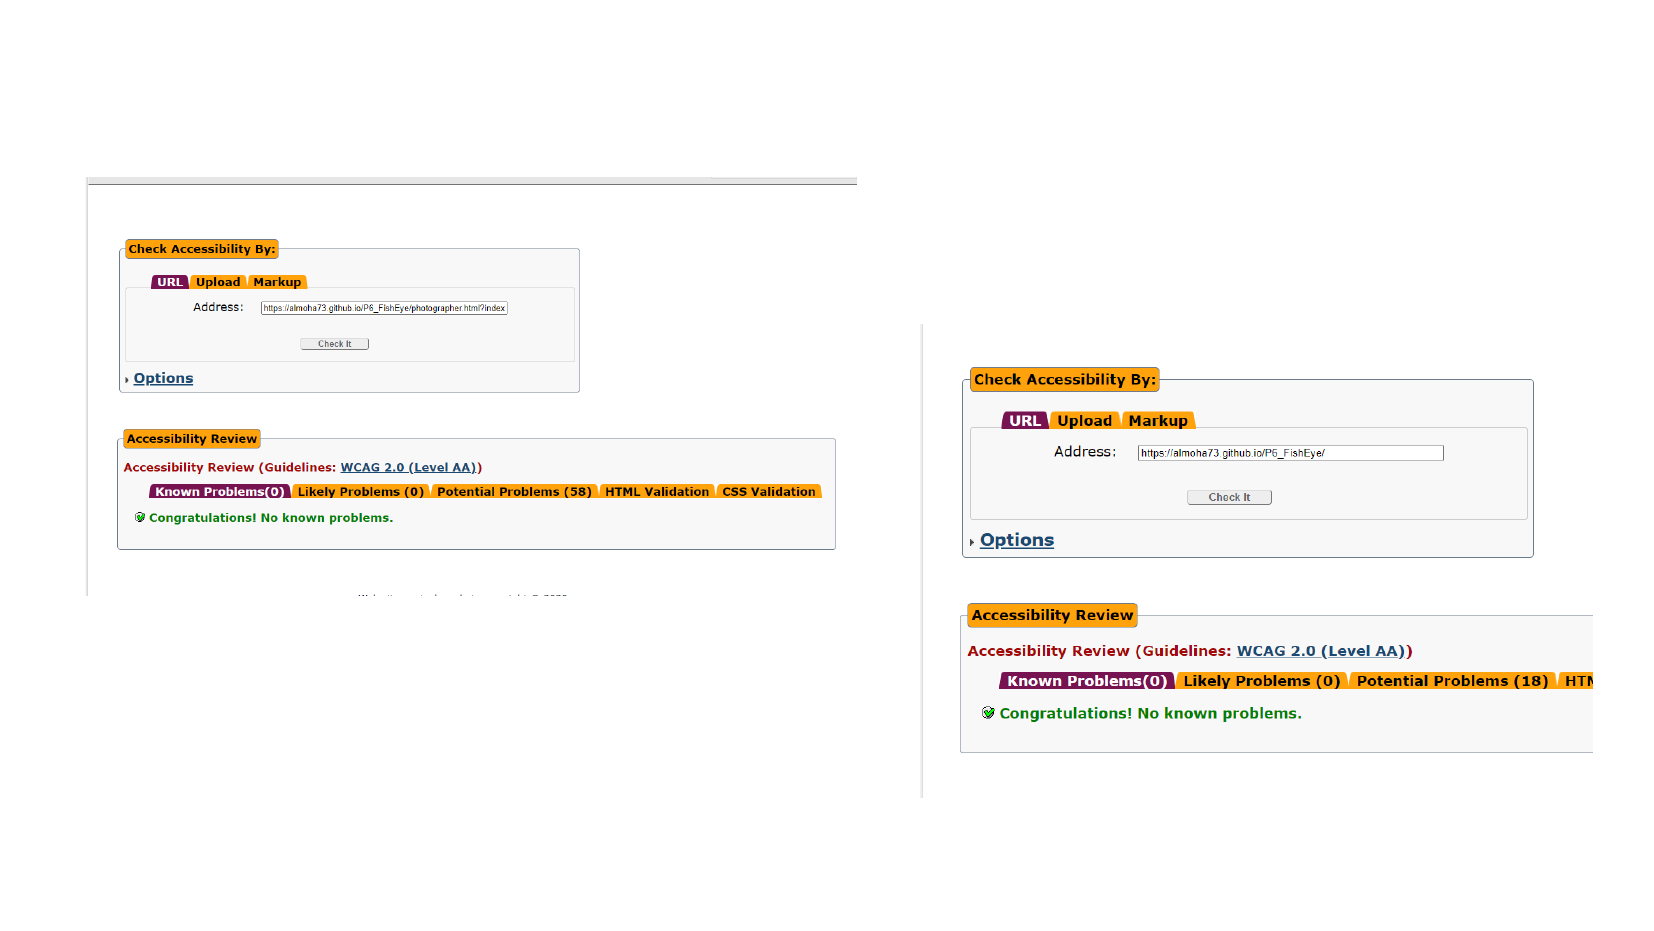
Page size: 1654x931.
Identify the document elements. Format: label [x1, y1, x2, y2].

picture [57, 177, 857, 596]
picture [915, 324, 1593, 798]
